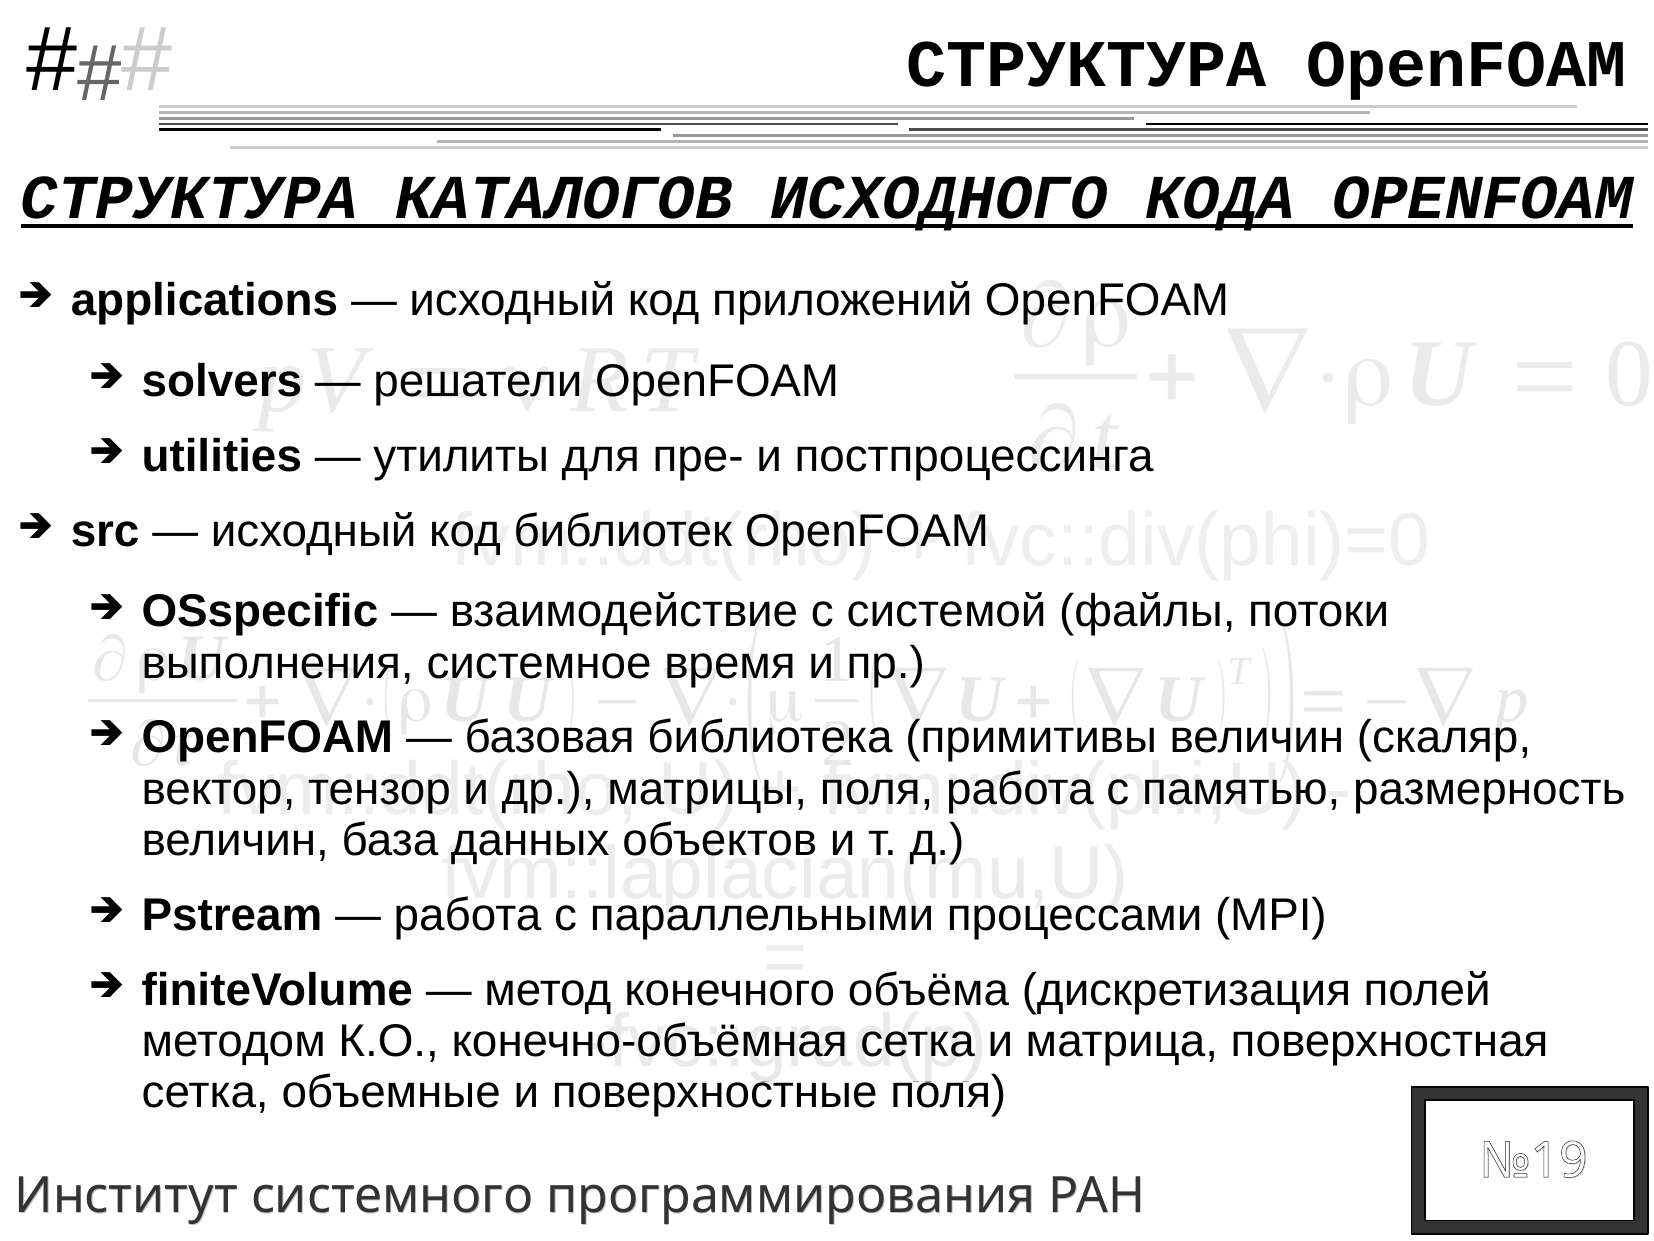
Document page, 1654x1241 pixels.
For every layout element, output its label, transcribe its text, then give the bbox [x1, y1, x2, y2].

title СТРУКТУРА КАТАЛОГОВ ИСХОДНОГО КОДА OPENFOAM [0, 147, 1654, 257]
list applications — исходный код приложений OpenFOAM solvers — решатели OpenFOAM utilities — утилиты для пре- и постпроцессинга src — исходный код библиотек OpenFOAM OSspecific — взаимодействие с системой (файлы, потоки выполнения, системное время и пр.) OpenFOAM — базовая библиотека (примитивы величин (скаляр, вектор, тензор и др.), матрицы, поля, работа с памятью, размерность величин, база данных объектов и т. д.) Pstream — работа с параллельными процессами (MPI) finiteVolume — метод конечного объёма (дискретизация полей методом К.О., конечно-объёмная сетка и матрица, поверхностная сетка, объемные и поверхностные поля) [0, 274, 1654, 1118]
